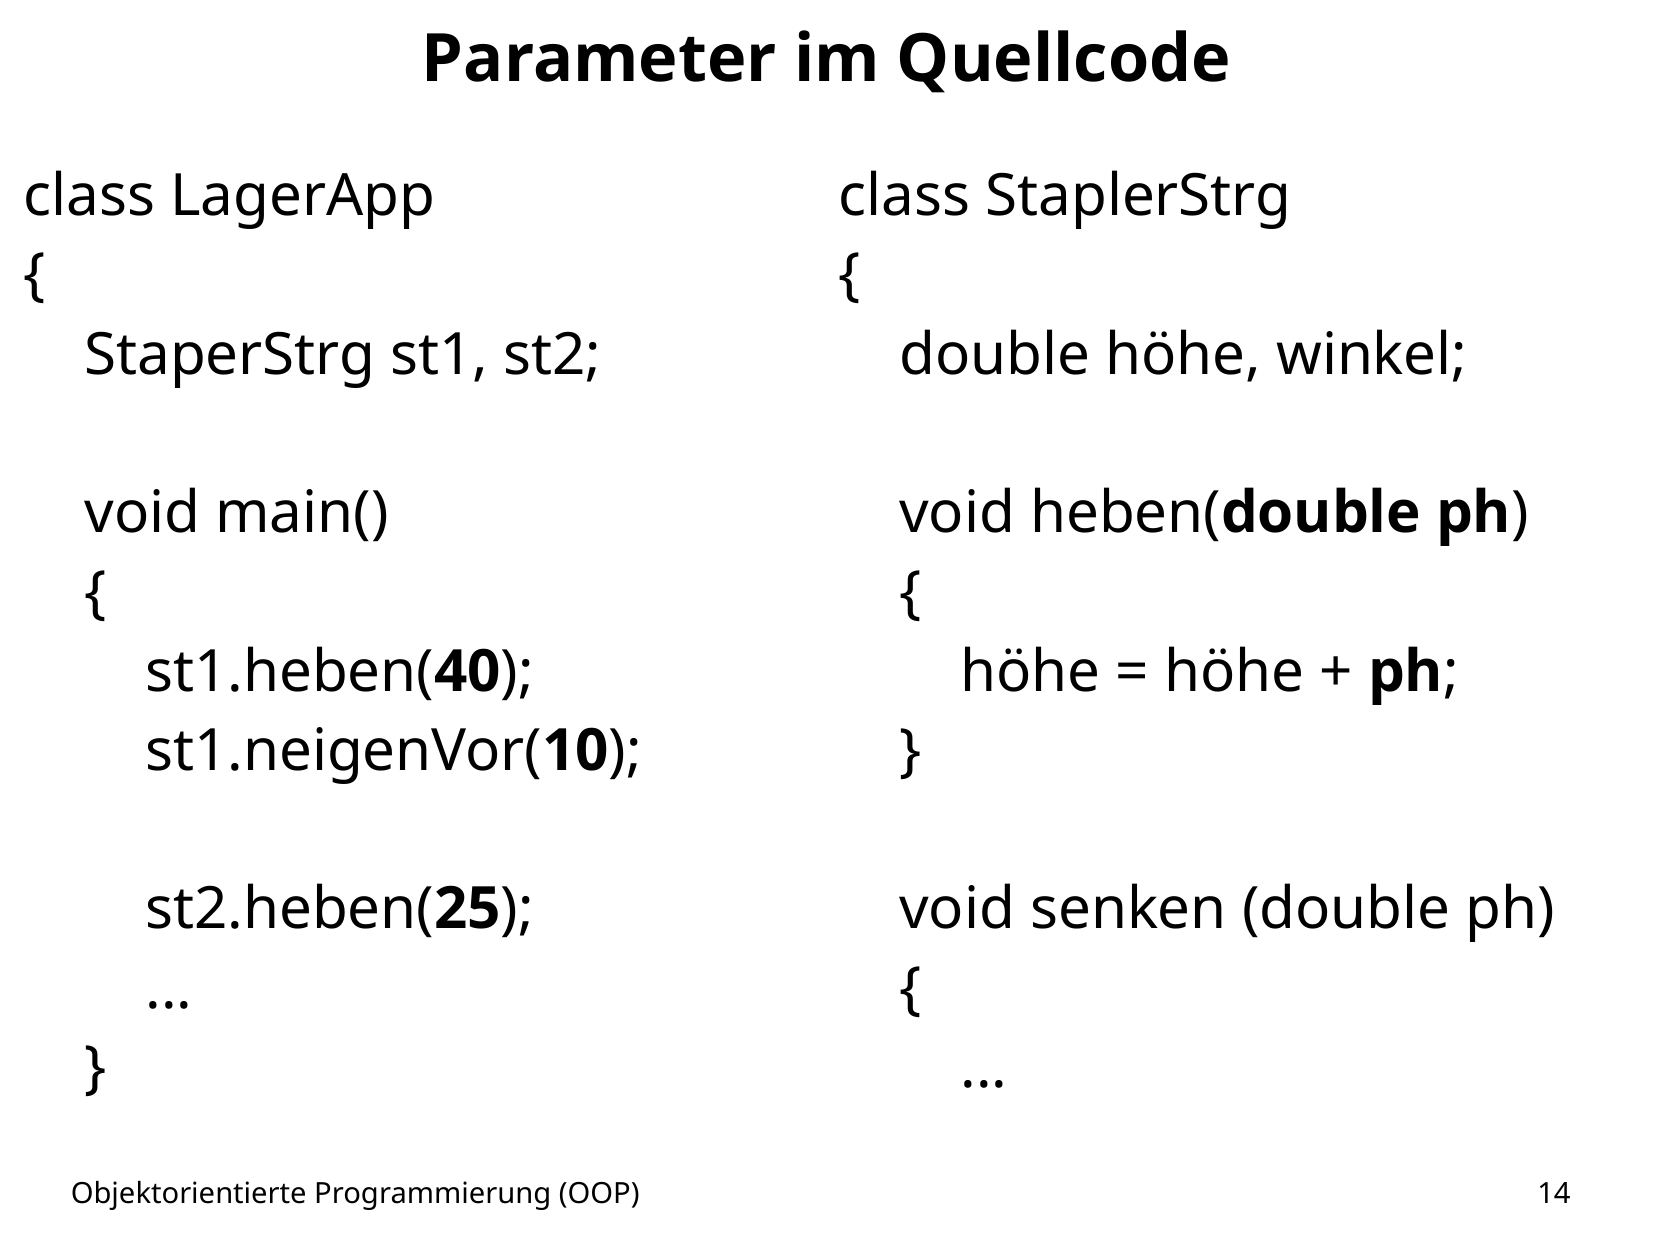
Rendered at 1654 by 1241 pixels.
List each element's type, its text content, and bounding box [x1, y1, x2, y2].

title Parameter im Quellcode [0, 5, 1654, 107]
list class LagerApp { StaperStrg st1, st2; void main() { st1.heben(40); st1.neigenVor(10); st2.heben(25); ... } [23, 153, 780, 1123]
list class StaplerStrg { double höhe, winkel; void heben(double ph) { höhe = höhe + ph; } void senken (double ph) { ... [838, 153, 1642, 1146]
